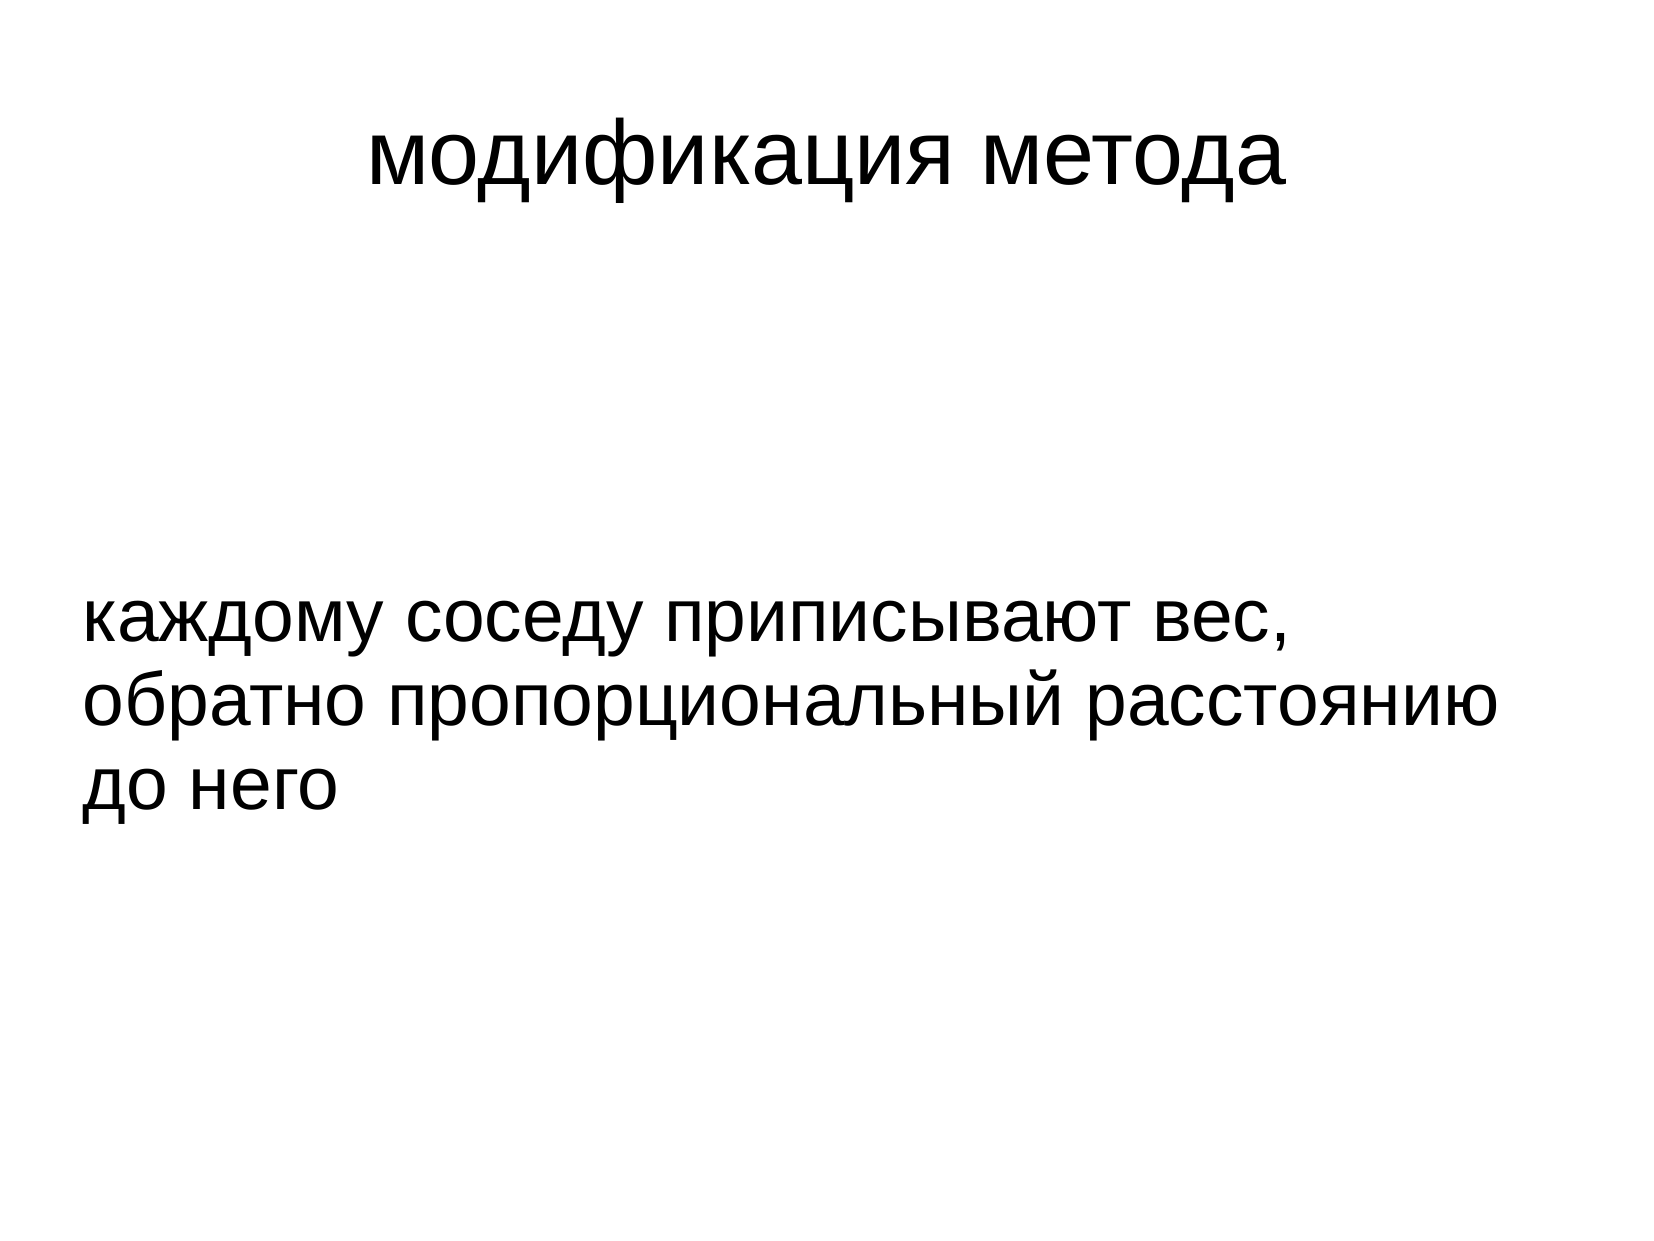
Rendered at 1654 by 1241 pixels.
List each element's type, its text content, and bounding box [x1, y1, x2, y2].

title модификация метода [82, 49, 1571, 257]
list каждому соседу приписывают вес, обратно пропорциональный расстоянию до него [82, 290, 1571, 1010]
